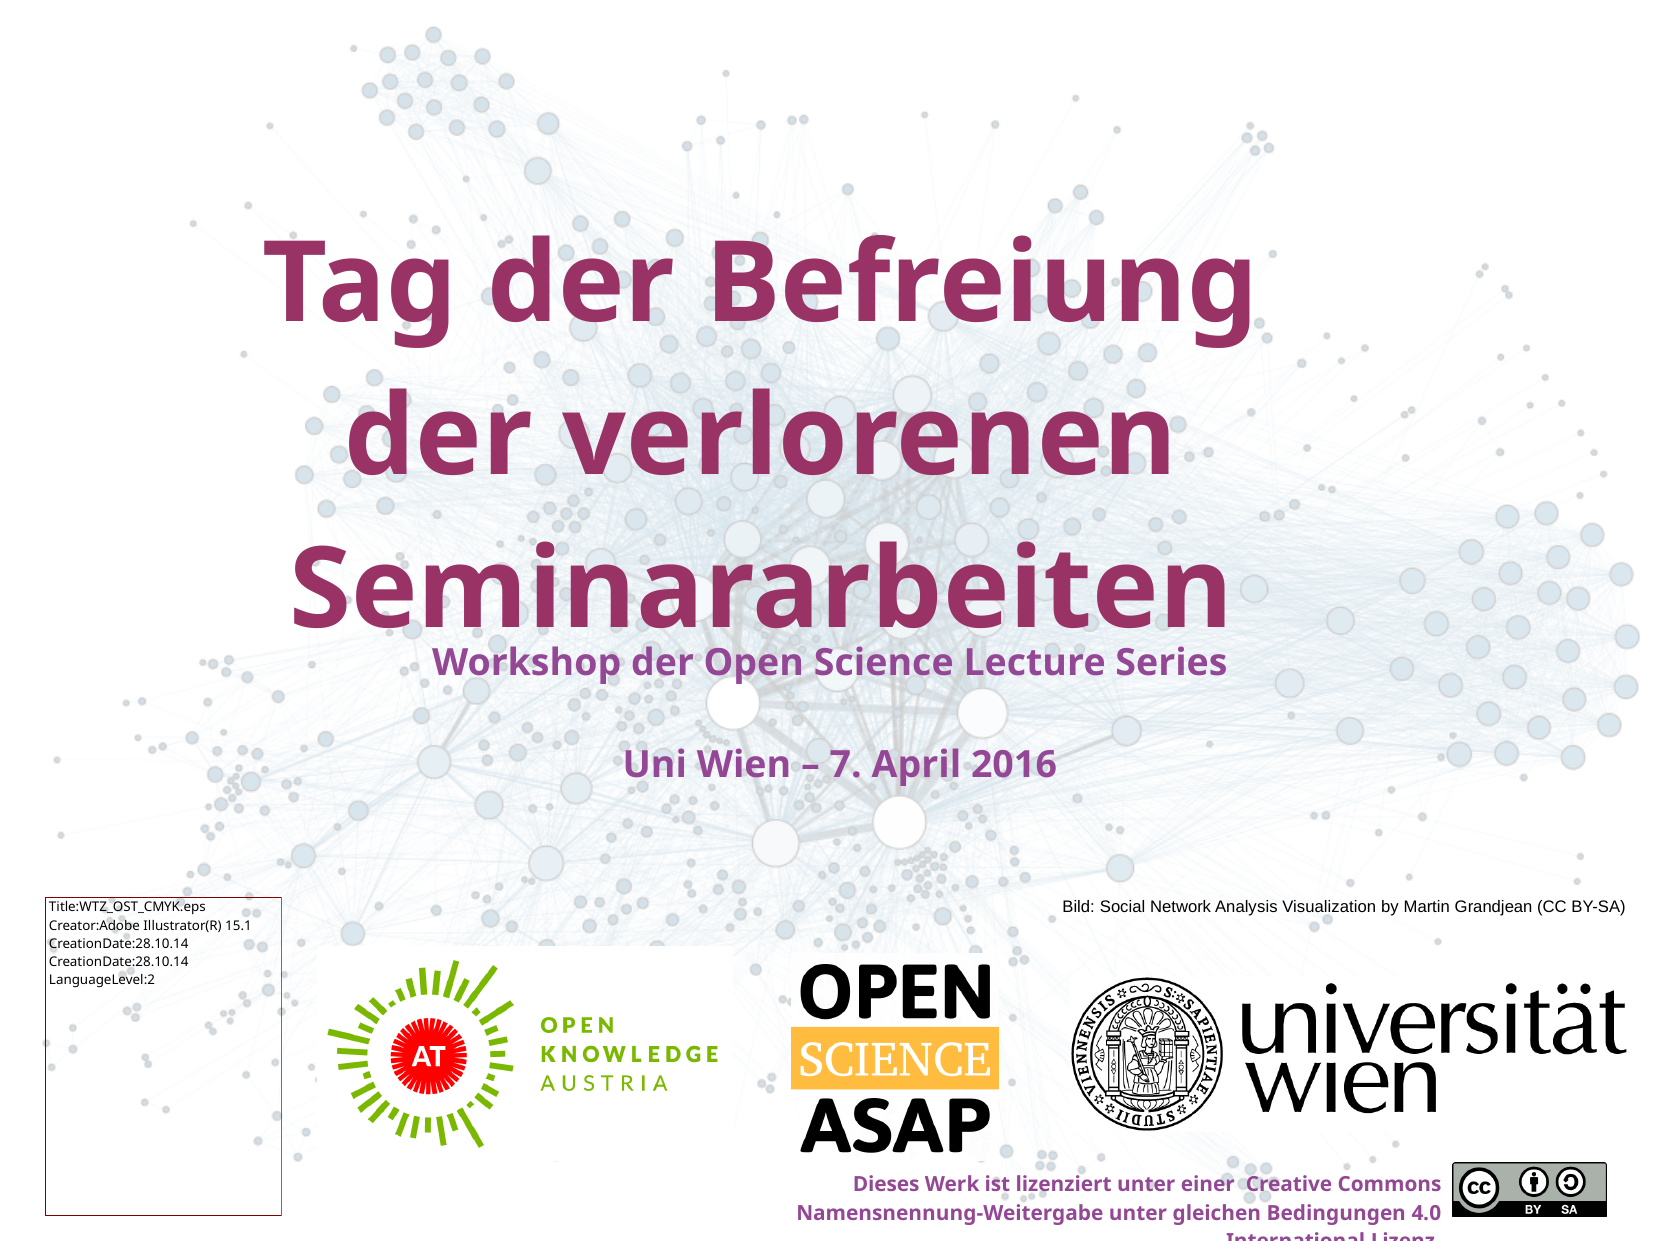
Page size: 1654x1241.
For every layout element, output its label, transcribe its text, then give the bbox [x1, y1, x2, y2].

text_box Dieses Werk ist lizenziert unter einer Creative Commons Namensnennung-Weitergabe unter gleichen Bedingungen 4.0 International Lizenz. [657, 1161, 1457, 1226]
text_box Bild: Social Network Analysis Visualization by Martin Grandjean (CC BY-SA) [620, 889, 1641, 924]
text_box [0, 0, 1654, 1241]
picture [317, 946, 733, 1161]
text_box Tag der Befreiung der verlorenen Seminararbeiten [248, 193, 1453, 588]
picture [791, 953, 999, 1161]
picture [1070, 977, 1628, 1132]
picture [44, 896, 282, 1216]
picture [1457, 1162, 1607, 1217]
text_box Workshop der Open Science Lecture Series Uni Wien – 7. April 2016 [90, 628, 1591, 771]
